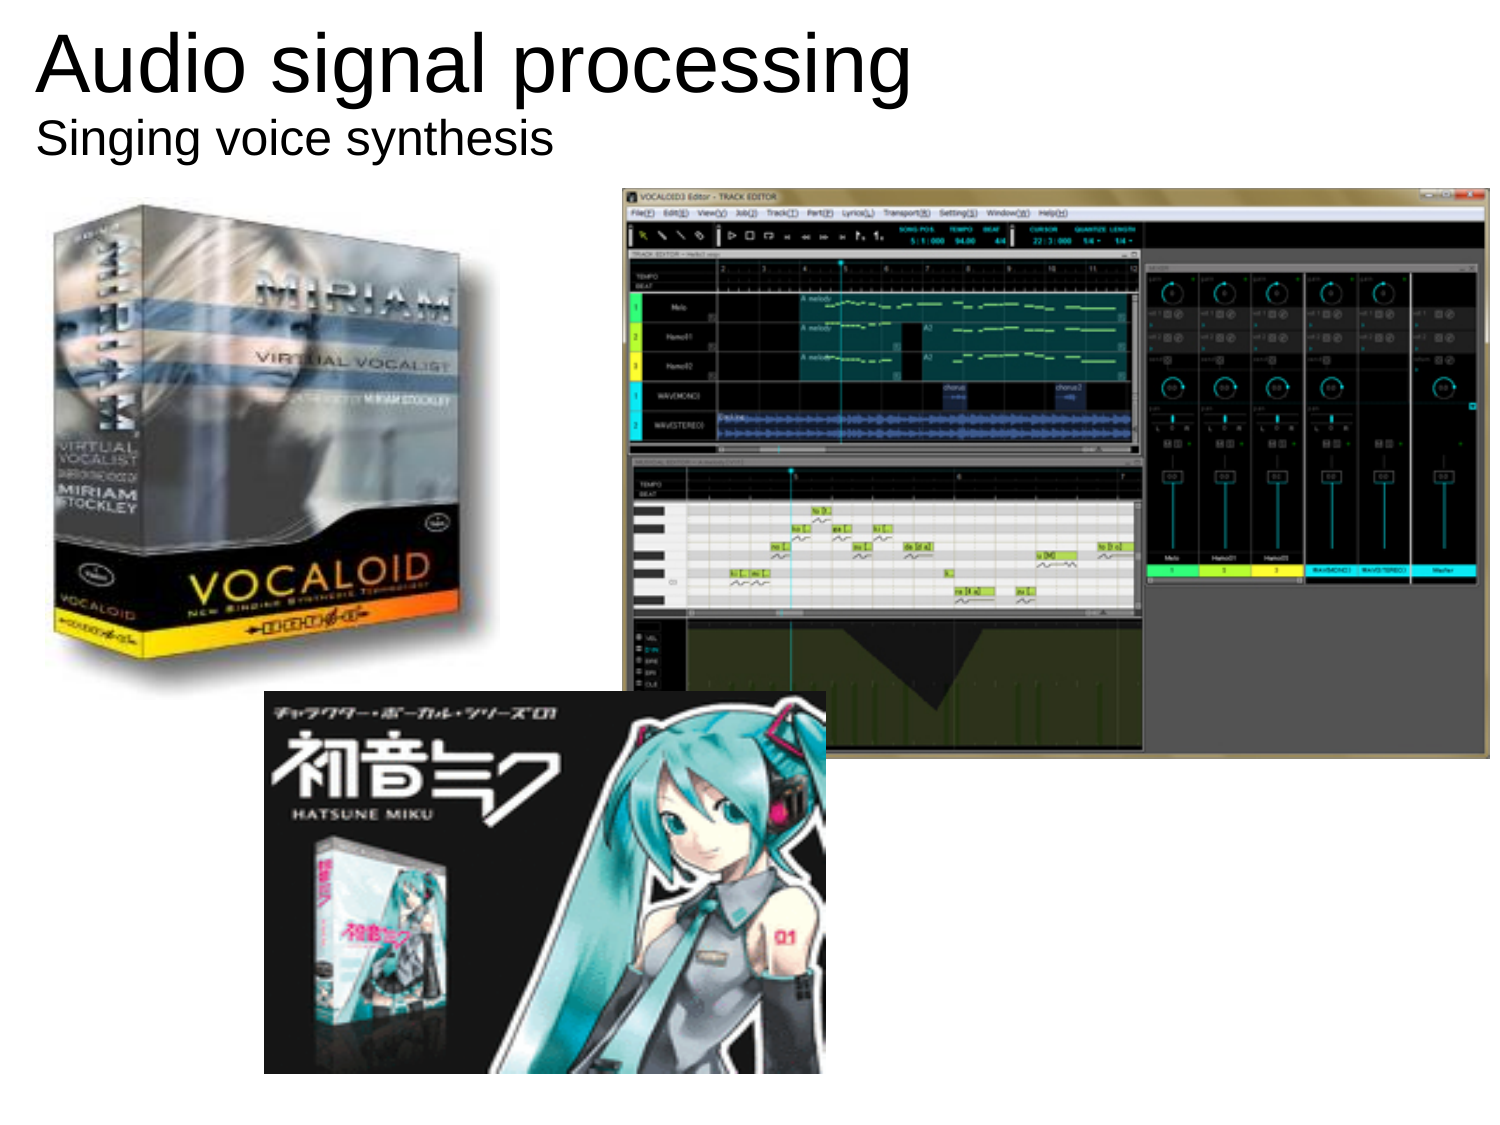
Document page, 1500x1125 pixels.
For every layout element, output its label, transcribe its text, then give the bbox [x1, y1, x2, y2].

title Audio signal processing Singing voice synthesis [35, 18, 1386, 165]
picture [45, 188, 1490, 1075]
